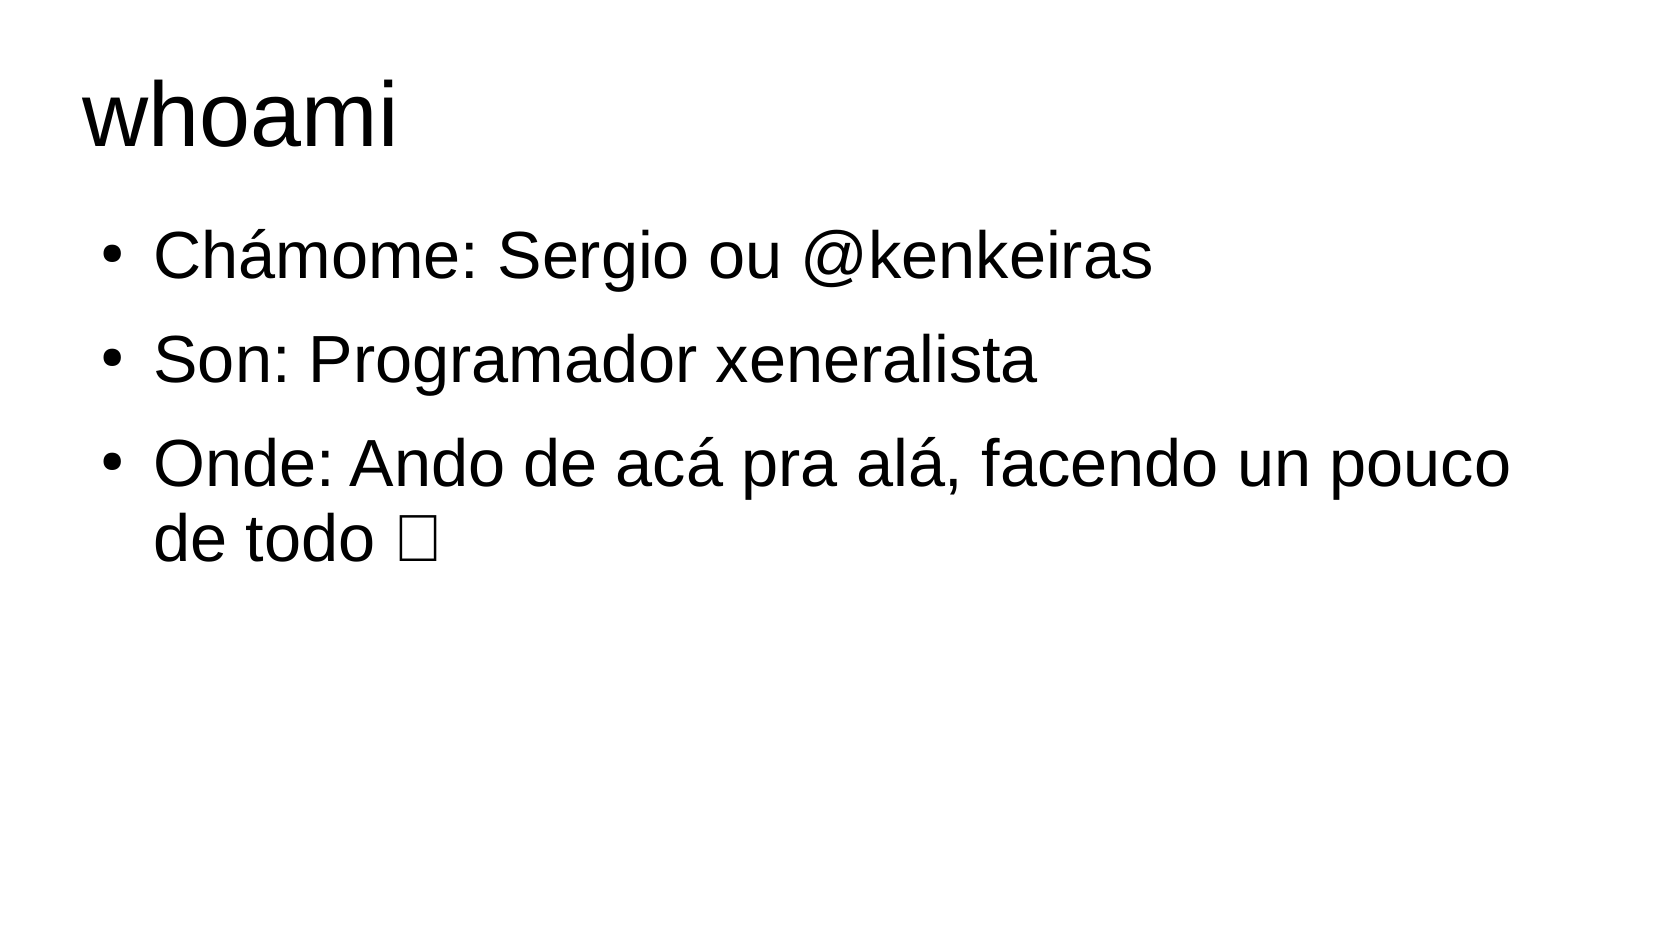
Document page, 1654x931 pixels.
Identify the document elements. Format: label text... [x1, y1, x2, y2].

title whoami [82, 37, 1571, 193]
list Chámome: Sergio ou @kenkeiras Son: Programador xeneralista Onde: Ando de acá pra alá, facendo un pouco de todo 🤷 [82, 217, 1571, 758]
